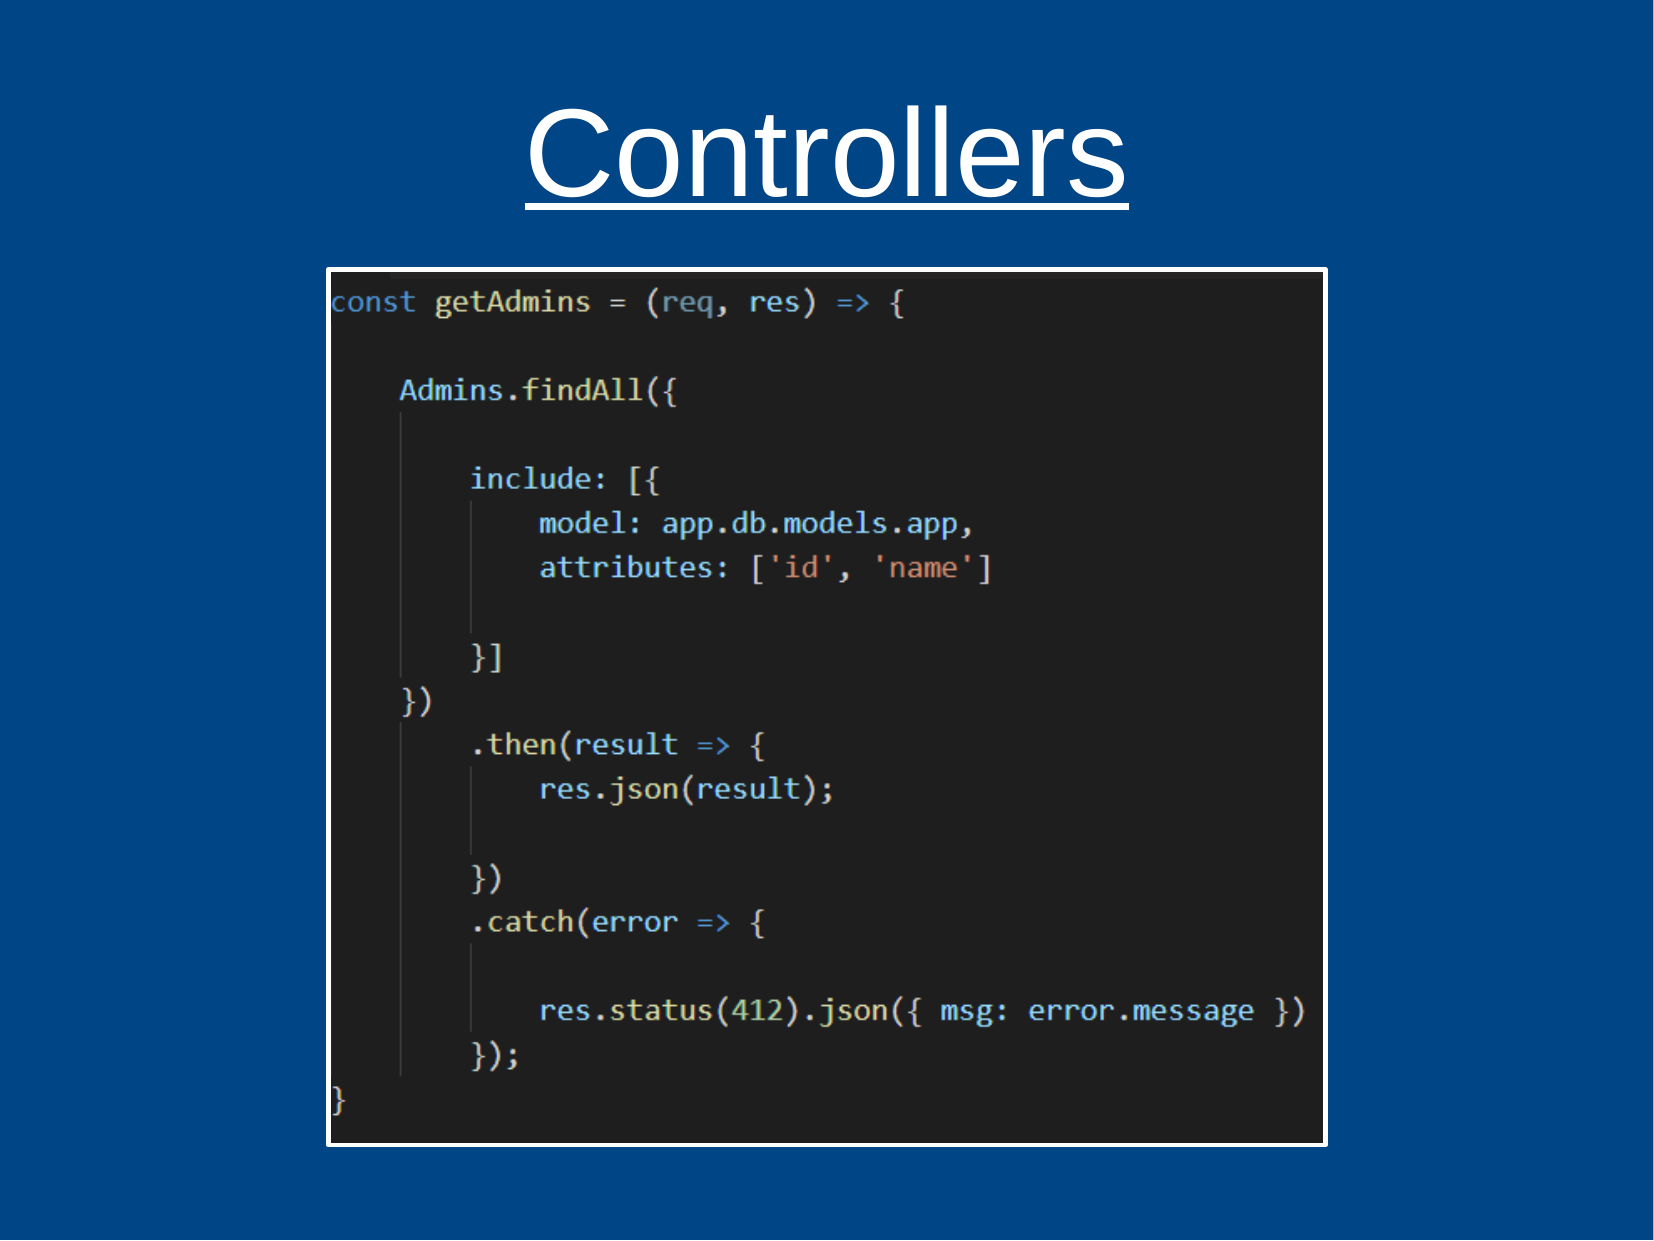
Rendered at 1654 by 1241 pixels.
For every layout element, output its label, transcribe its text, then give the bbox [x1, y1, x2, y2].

picture [330, 271, 1323, 1143]
title Controllers [82, 49, 1571, 257]
